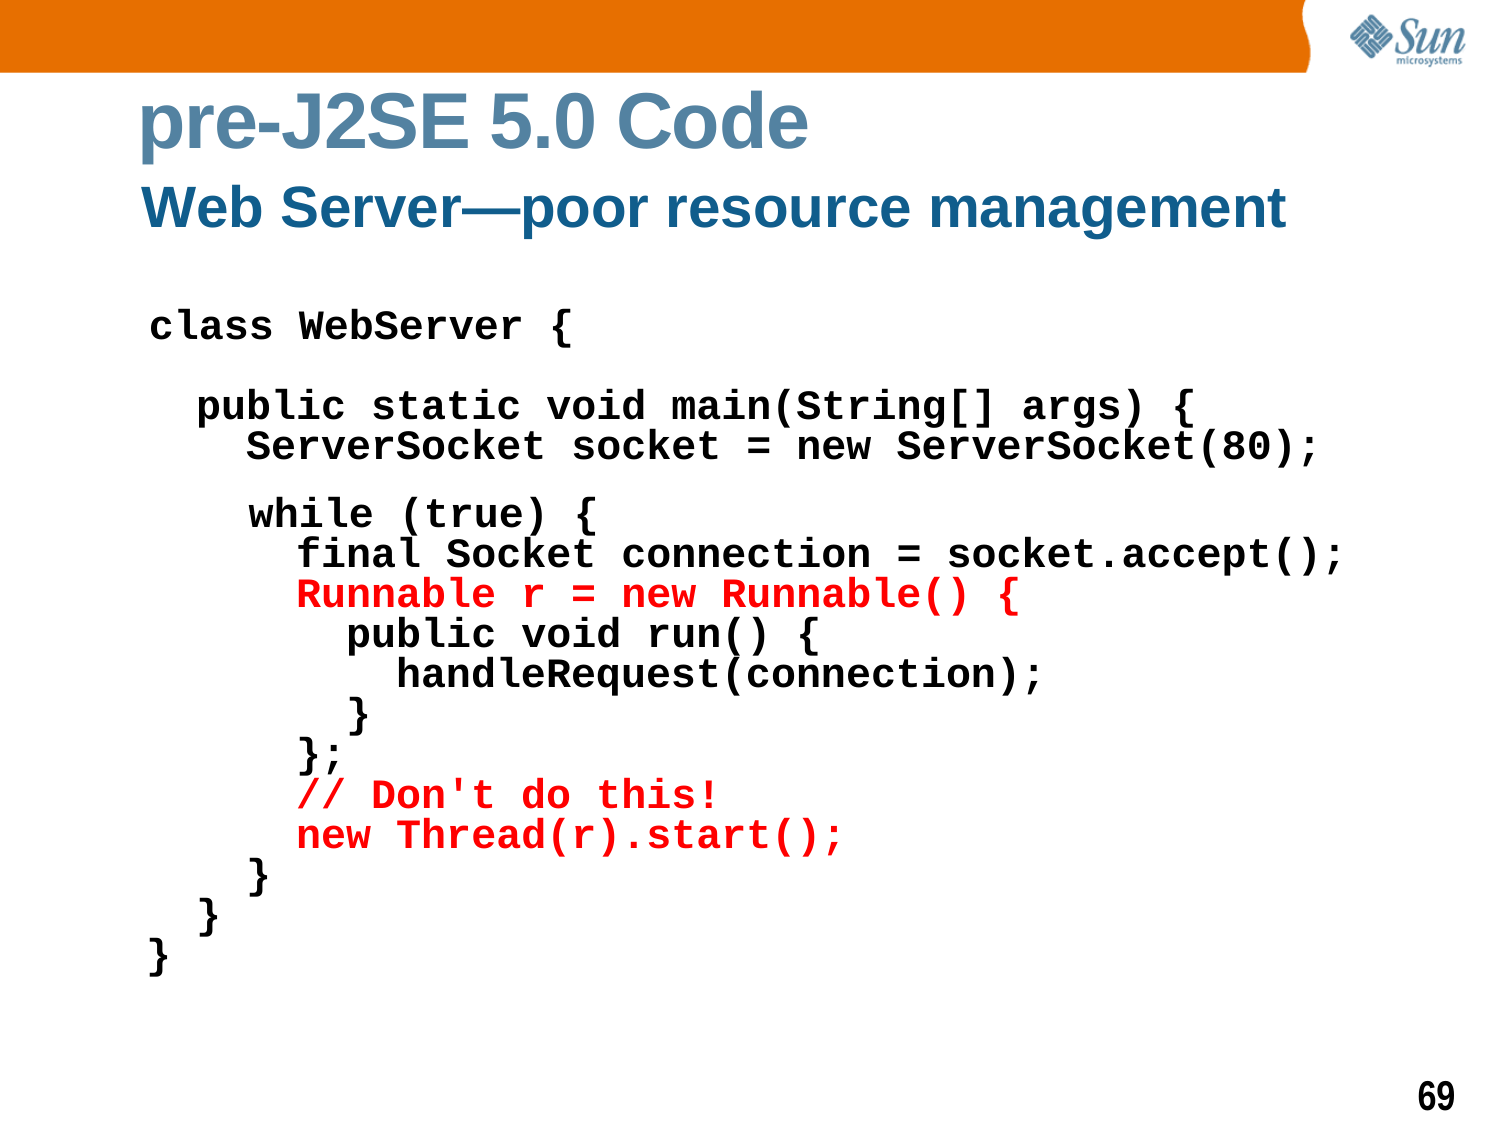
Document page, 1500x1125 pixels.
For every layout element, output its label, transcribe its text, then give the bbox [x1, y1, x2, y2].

title pre-J2SE 5.0 Code [137, 84, 1428, 273]
text_box Web Server—poor resource management [141, 175, 1417, 265]
list class WebServer { public static void main(String[] args) { ServerSocket socket = new ServerSocket(80); while (true) { final Socket connection = socket.accept(); Runnable r = new Runnable() { public void run() { handleRequest(connection); } }; // Don't do this! new Thread(r).start(); } } } [81, 307, 1386, 1125]
picture [0, 0, 1500, 75]
